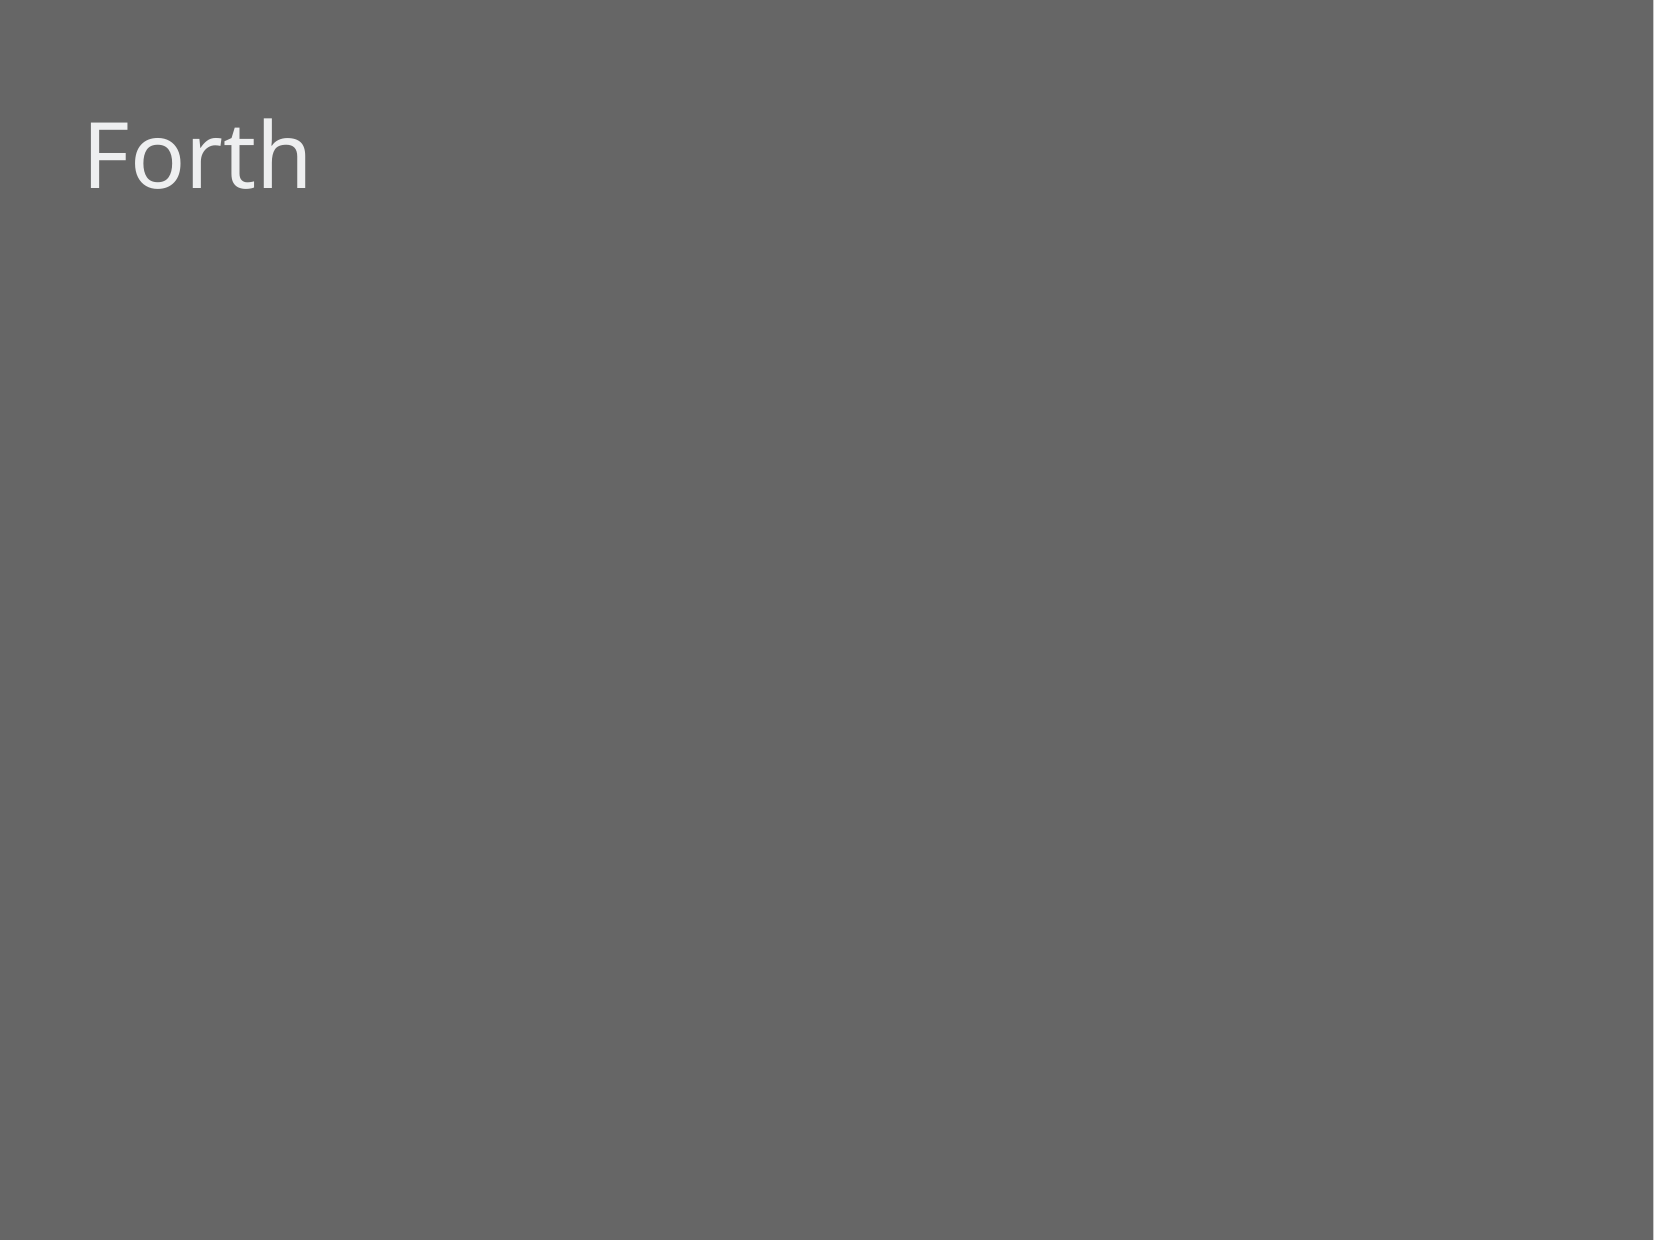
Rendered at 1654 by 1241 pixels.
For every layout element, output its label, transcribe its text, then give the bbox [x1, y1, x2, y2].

title Forth [82, 49, 1571, 257]
